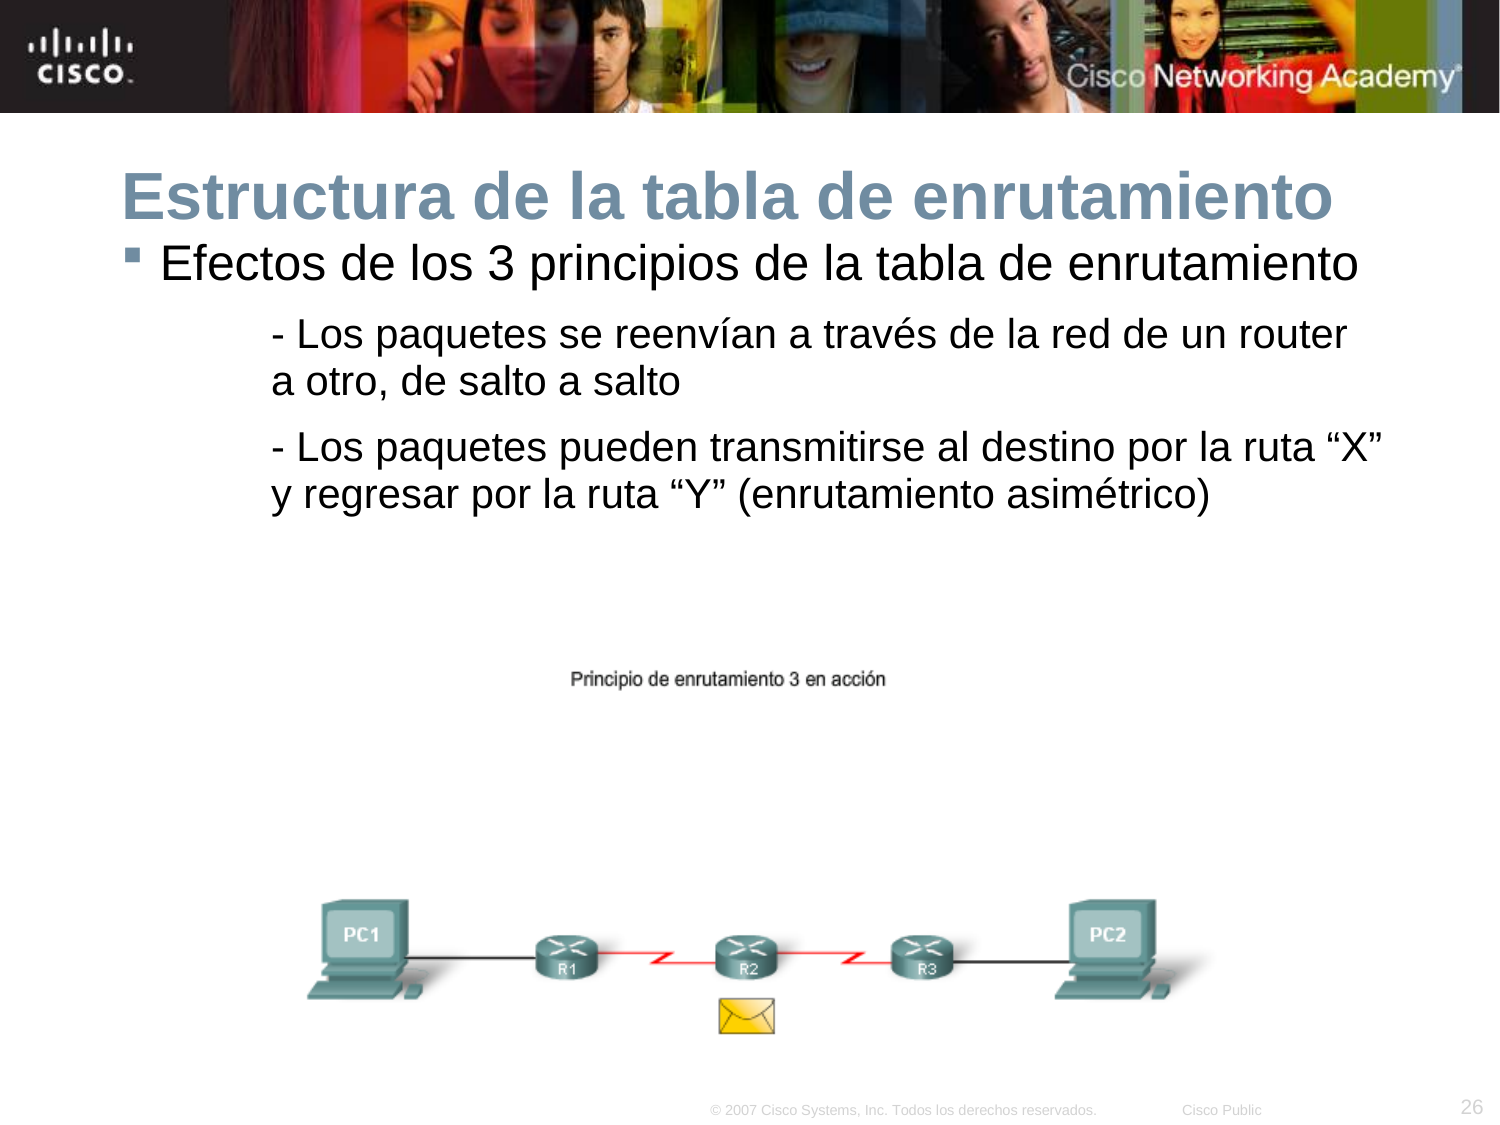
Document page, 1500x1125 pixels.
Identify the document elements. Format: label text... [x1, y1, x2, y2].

picture [237, 647, 1221, 1061]
list Efectos de los 3 principios de la tabla de enrutamiento - Los paquetes se reenvían a través de la red de un router a otro, de salto a salto - Los paquetes pueden transmitirse al destino por la ruta “X” y regresar por la ruta “Y” (enrutamiento asimétrico) [107, 228, 1411, 1062]
picture [0, 0, 1500, 113]
title Estructura de la tabla de enrutamiento [107, 102, 1444, 241]
